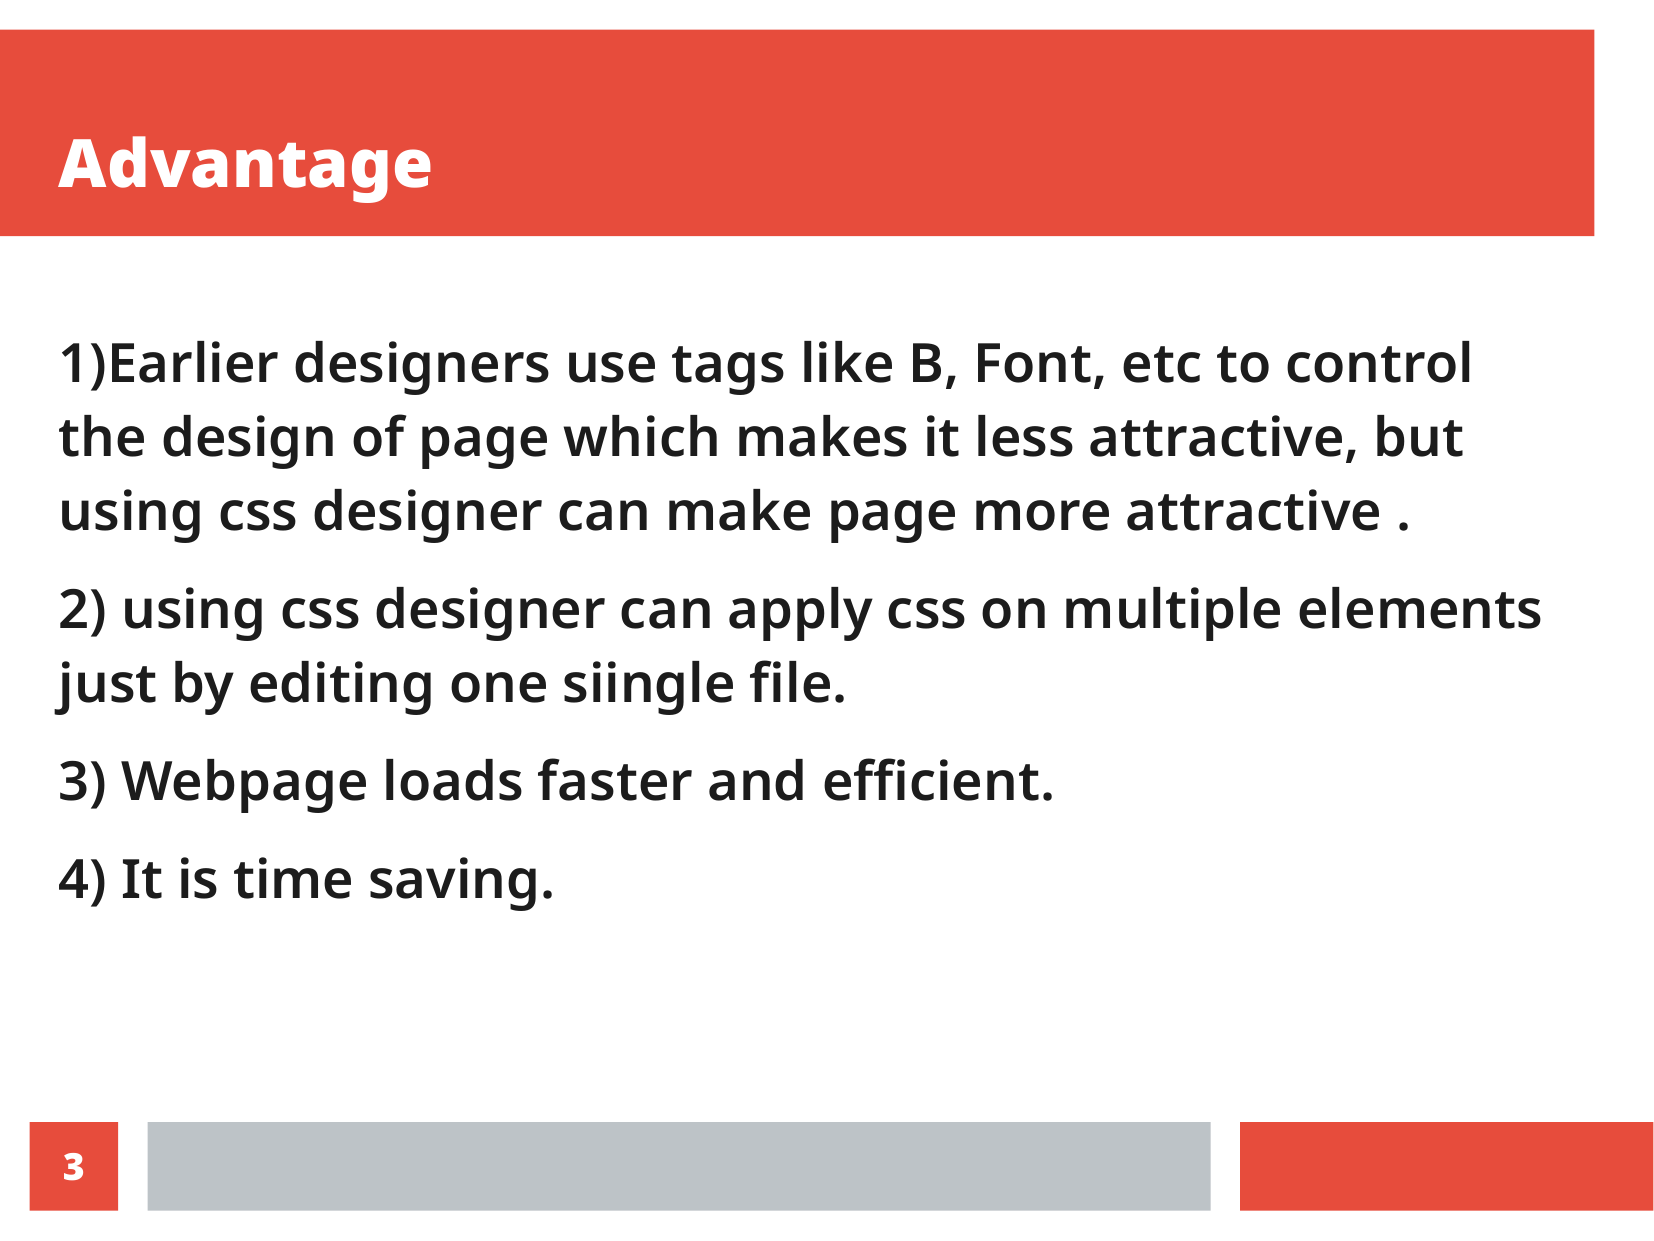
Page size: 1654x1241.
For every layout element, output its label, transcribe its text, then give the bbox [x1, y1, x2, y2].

list 1)Earlier designers use tags like B, Font, etc to control the design of page which makes it less attractive, but using css designer can make page more attractive . 2) using css designer can apply css on multiple elements just by editing one siingle file. 3) Webpage loads faster and efficient. 4) It is time saving. [59, 324, 1565, 1093]
title Advantage [59, 59, 1595, 207]
